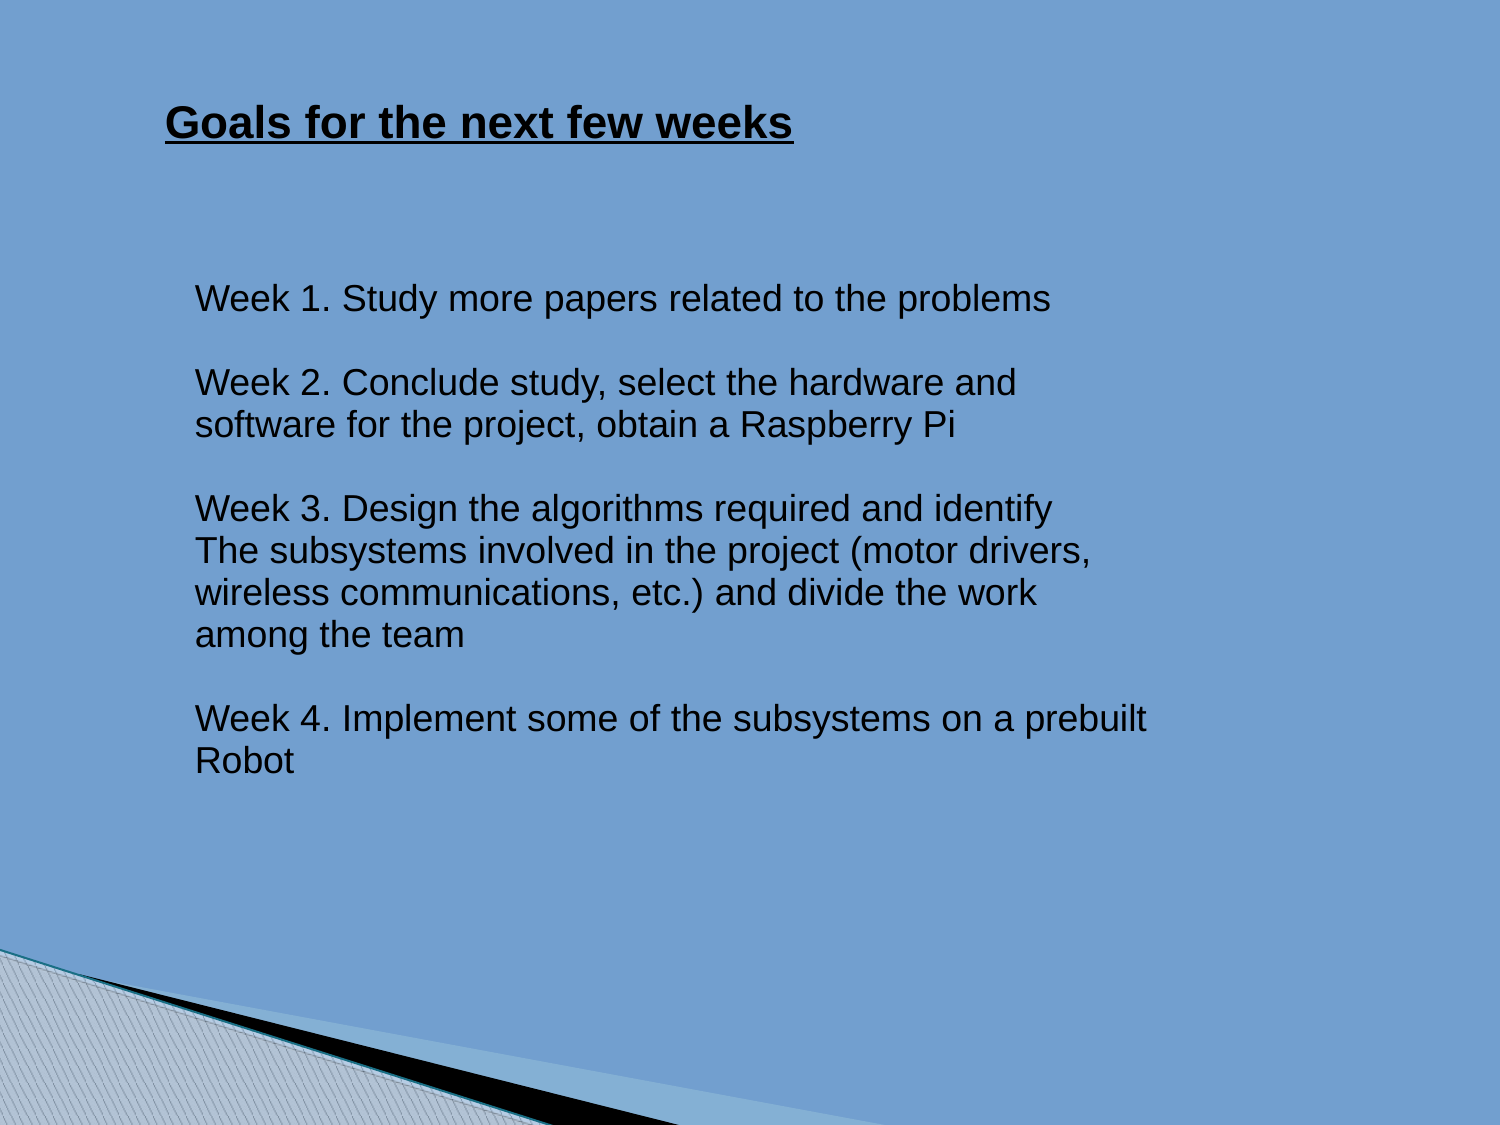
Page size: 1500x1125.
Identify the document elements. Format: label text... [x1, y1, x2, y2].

text_box Goals for the next few weeks [150, 90, 1186, 157]
text_box Week 1. Study more papers related to the problems Week 2. Conclude study, select the hardware and software for the project, obtain a Raspberry Pi Week 3. Design the algorithms required and identify The subsystems involved in the project (motor drivers, wireless communications, etc.) and divide the work among the team Week 4. Implement some of the subsystems on a prebuilt Robot [180, 270, 1171, 789]
